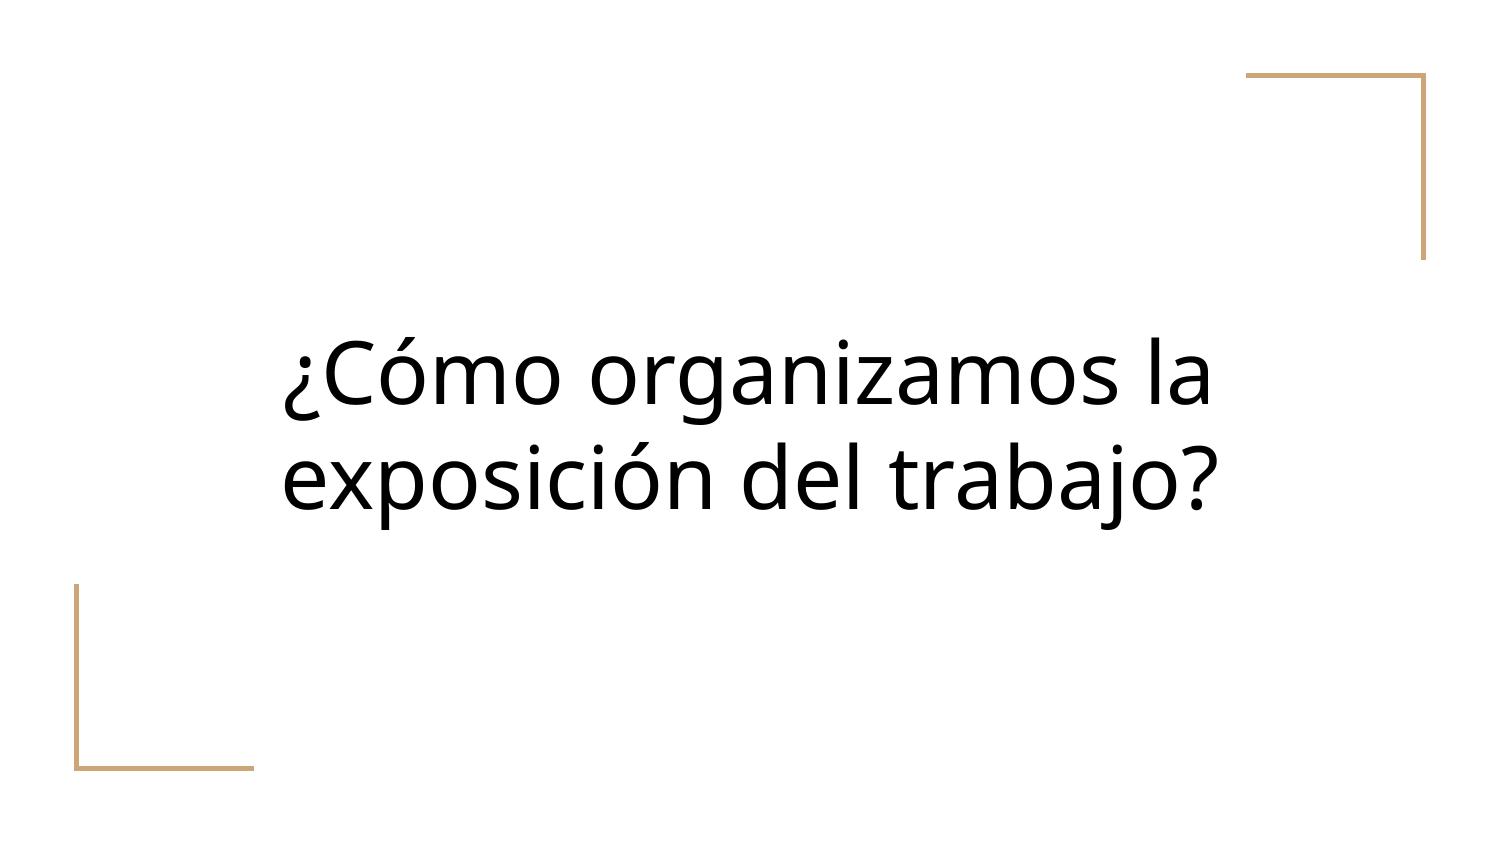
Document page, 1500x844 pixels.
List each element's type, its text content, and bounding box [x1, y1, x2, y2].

title ¿Cómo organizamos la exposición del trabajo? [126, 296, 1374, 548]
